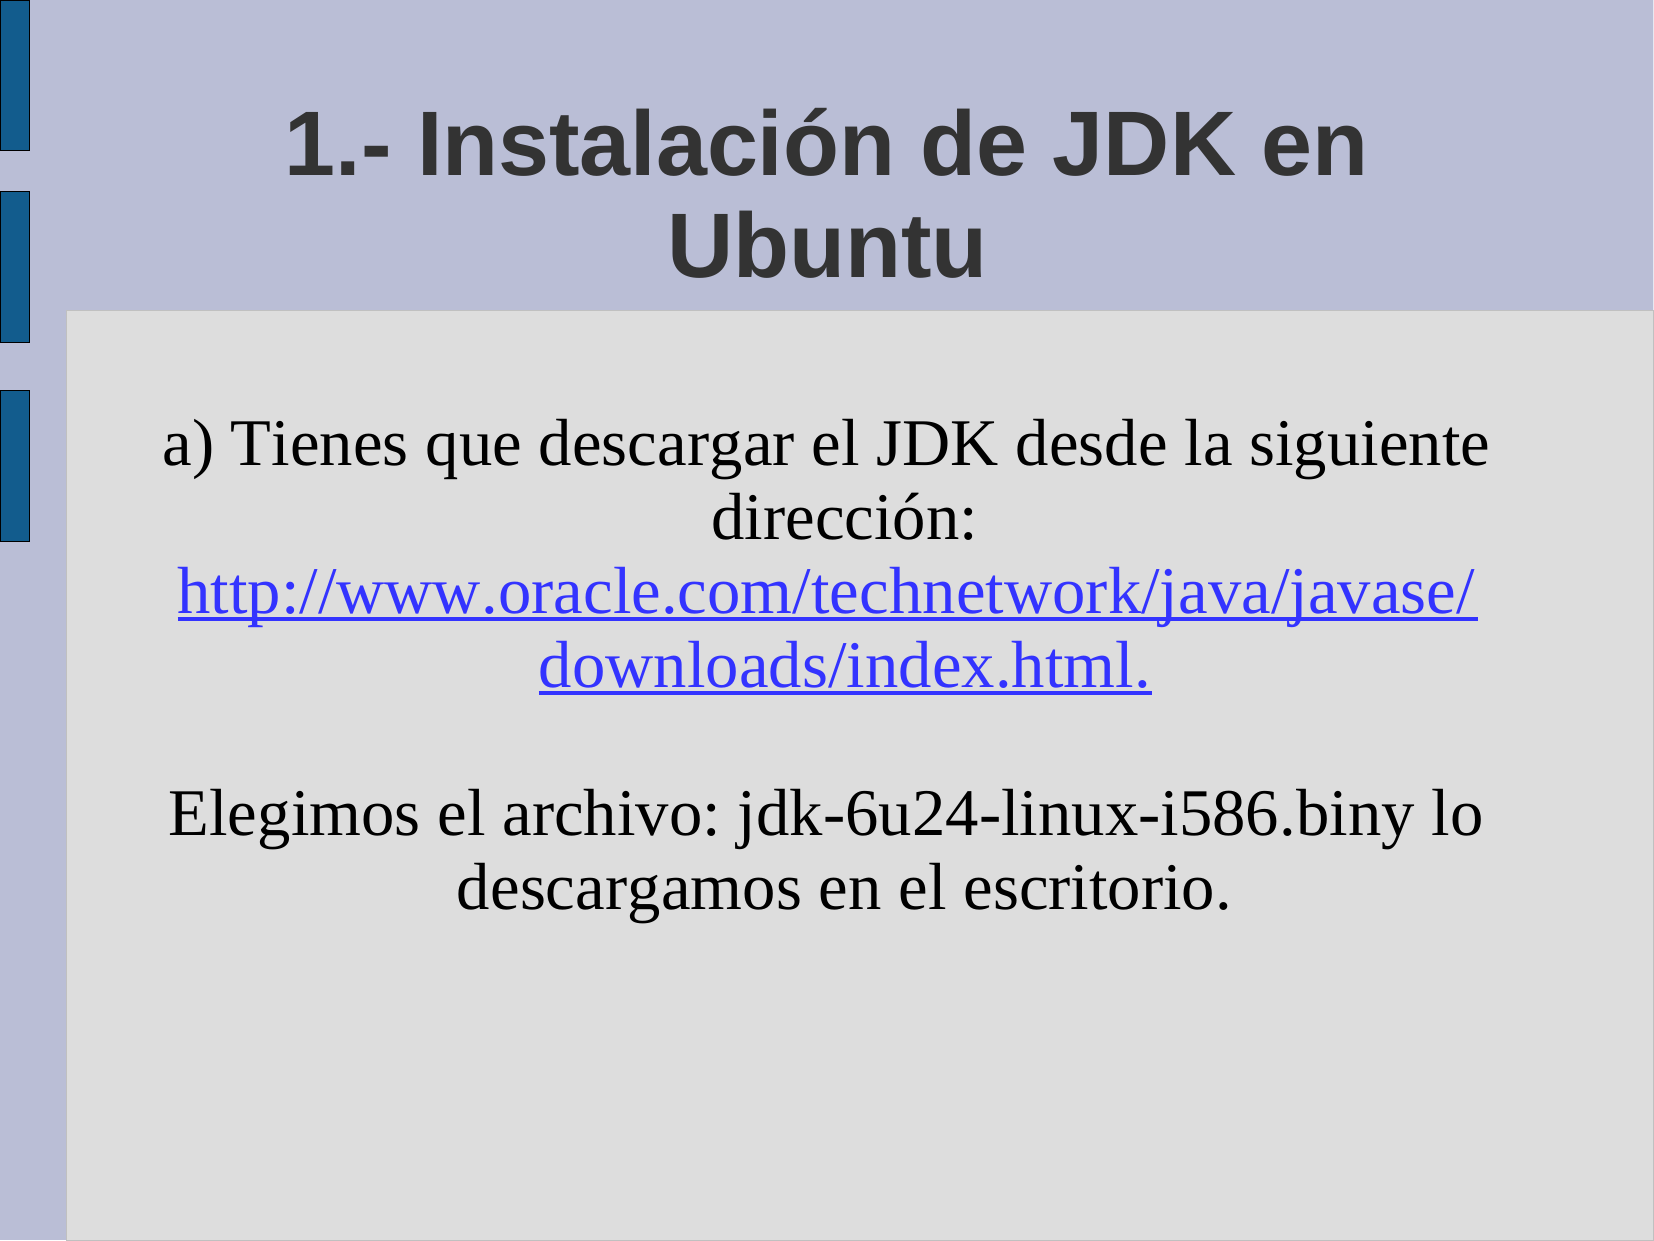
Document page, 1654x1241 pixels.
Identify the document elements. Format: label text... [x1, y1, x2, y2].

subtitle a) Tienes que descargar el JDK desde la siguiente dirección: http://www.oracle.com/technetwork/java/javase/downloads/index.html. Elegimos el archivo: jdk-6u24-linux-i586.biny lo descargamos en el escritorio. [121, 318, 1534, 1086]
title 1.- Instalación de JDK en Ubuntu [121, 92, 1534, 298]
